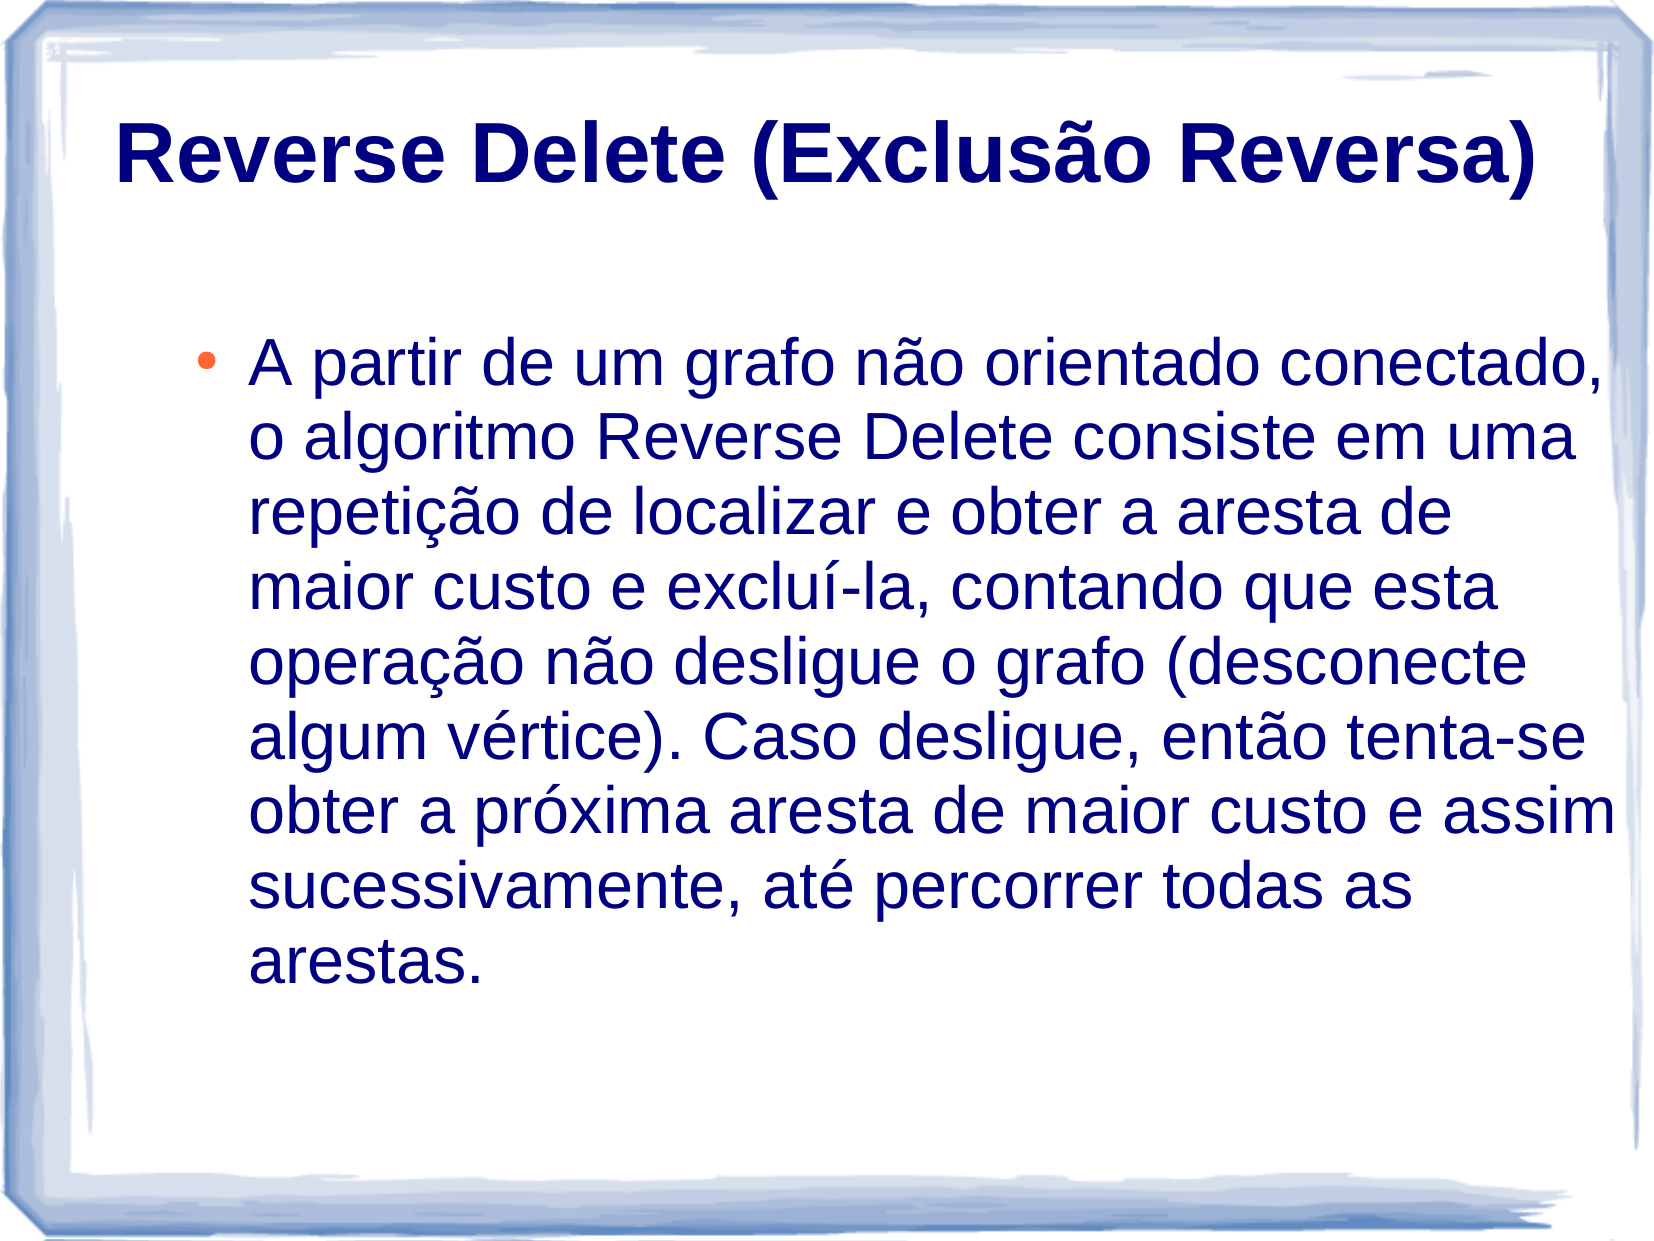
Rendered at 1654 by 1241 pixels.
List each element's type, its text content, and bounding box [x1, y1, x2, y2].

title Reverse Delete (Exclusão Reversa) [82, 49, 1571, 257]
list A partir de um grafo não orientado conectado, o algoritmo Reverse Delete consiste em uma repetição de localizar e obter a aresta de maior custo e excluí-la, contando que esta operação não desligue o grafo (desconecte algum vértice). Caso desligue, então tenta-se obter a próxima aresta de maior custo e assim sucessivamente, até percorrer todas as arestas. [177, 324, 1630, 1045]
picture [0, 0, 1654, 1241]
